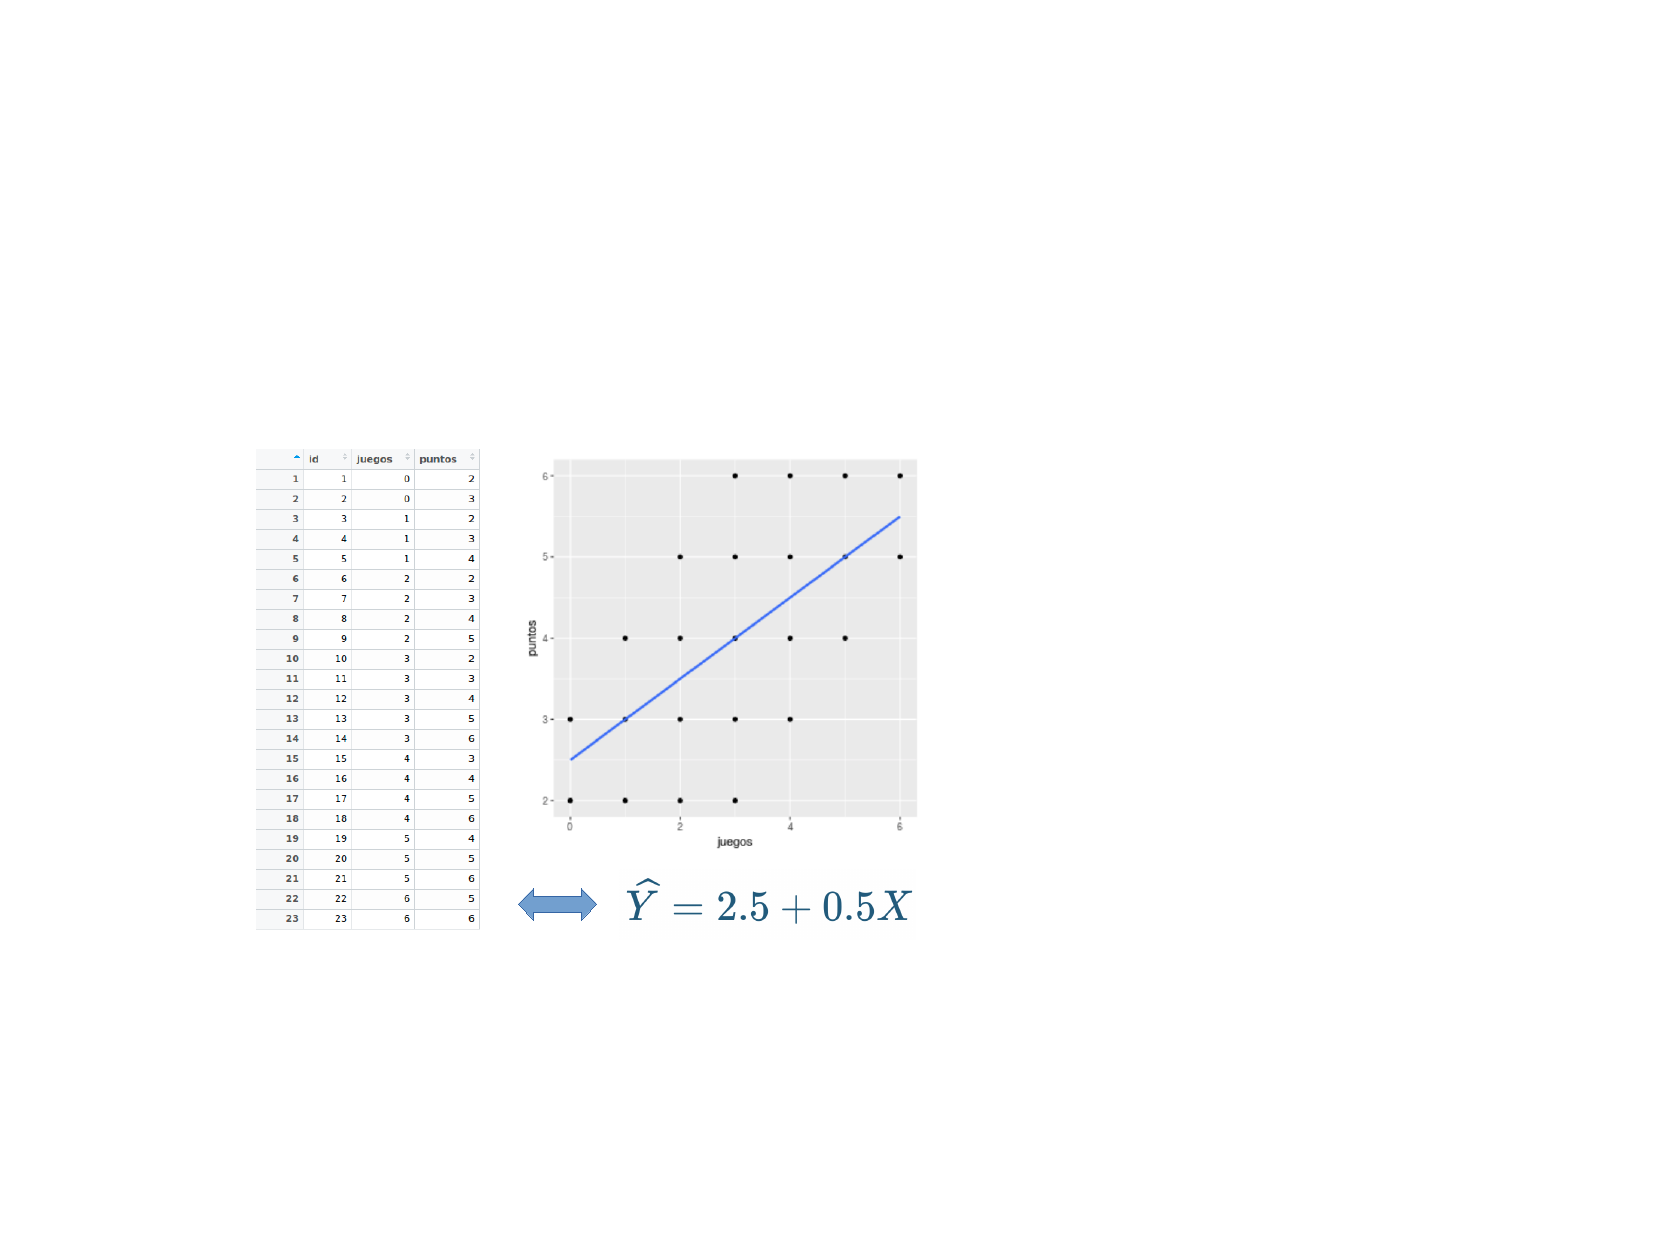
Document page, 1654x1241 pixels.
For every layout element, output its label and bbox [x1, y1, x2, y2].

picture [619, 869, 916, 940]
text_box [518, 888, 597, 921]
picture [510, 449, 934, 856]
picture [256, 449, 481, 931]
